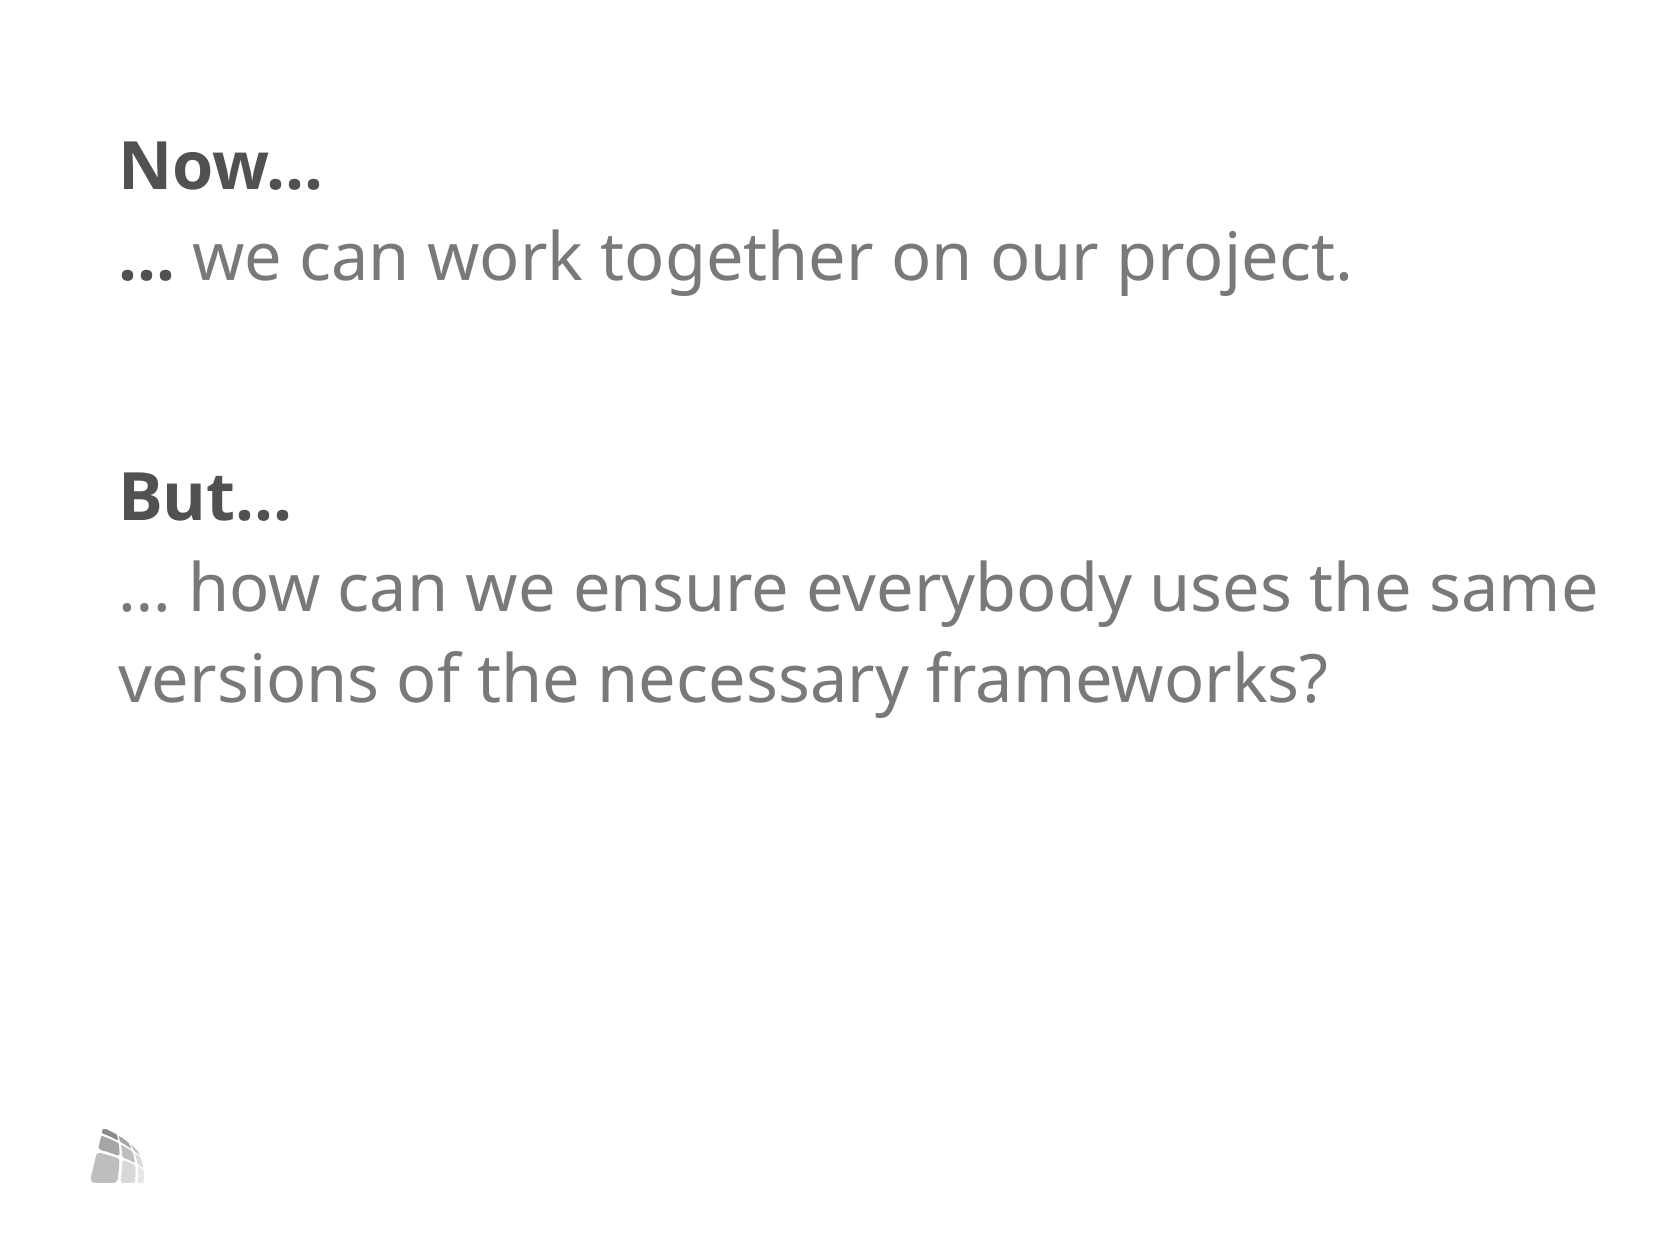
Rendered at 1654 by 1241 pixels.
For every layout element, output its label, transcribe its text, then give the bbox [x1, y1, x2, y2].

list Now... … we can work together on our project. But... … how can we ensure everybody uses the same versions of the necessary frameworks? [118, 118, 1607, 1010]
picture [82, 1129, 144, 1183]
